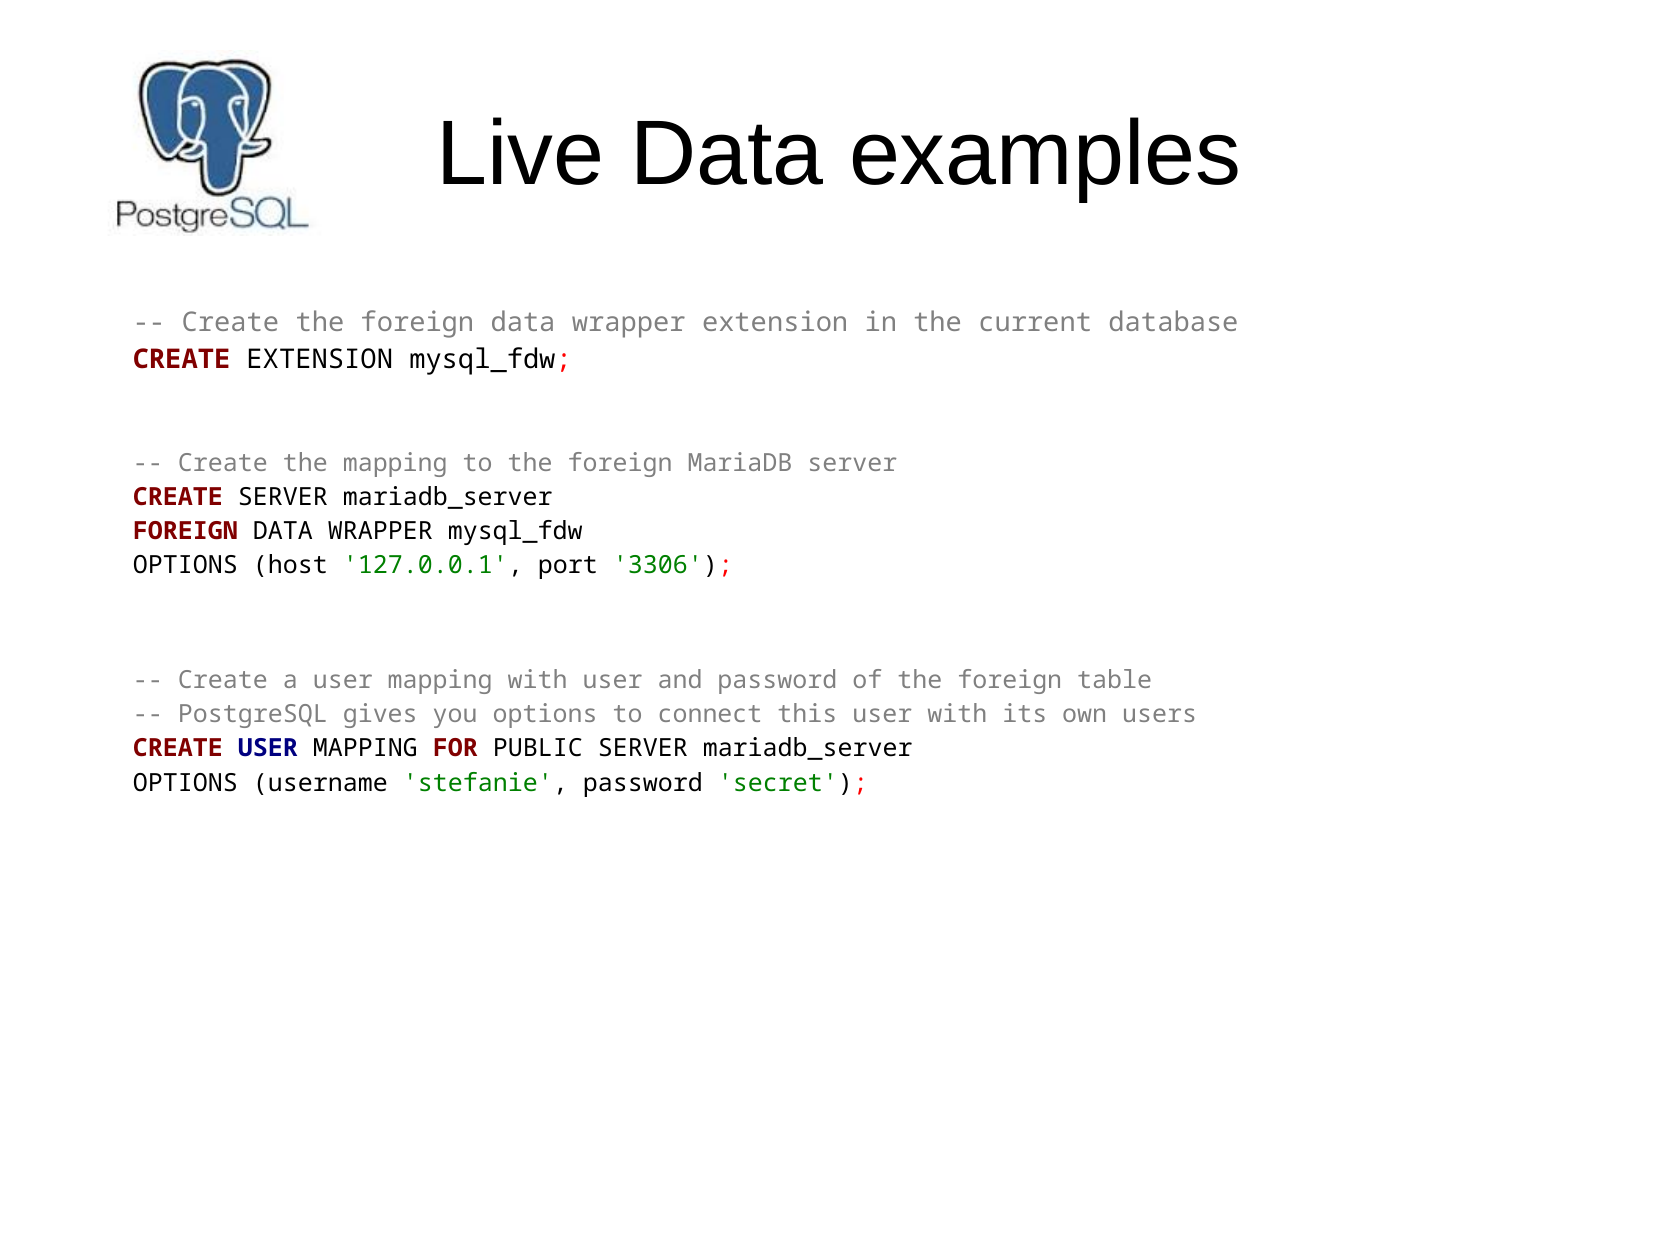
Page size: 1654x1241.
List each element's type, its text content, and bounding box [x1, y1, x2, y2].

picture [58, 50, 356, 237]
text_box -- Create a user mapping with user and password of the foreign table -- PostgreSQL gives you options to connect this user with its own users CREATE USER MAPPING FOR PUBLIC SERVER mariadb_server OPTIONS (username 'stefanie', password 'secret'); [118, 654, 1331, 787]
text_box -- Create the mapping to the foreign MariaDB server CREATE SERVER mariadb_server FOREIGN DATA WRAPPER mysql_fdw OPTIONS (host '127.0.0.1', port '3306'); [118, 437, 1098, 569]
title Live Data examples [82, 49, 1571, 257]
text_box -- Create the foreign data wrapper extension in the current database CREATE EXTENSION mysql_fdw; [118, 295, 1435, 392]
list [82, 290, 1538, 1010]
